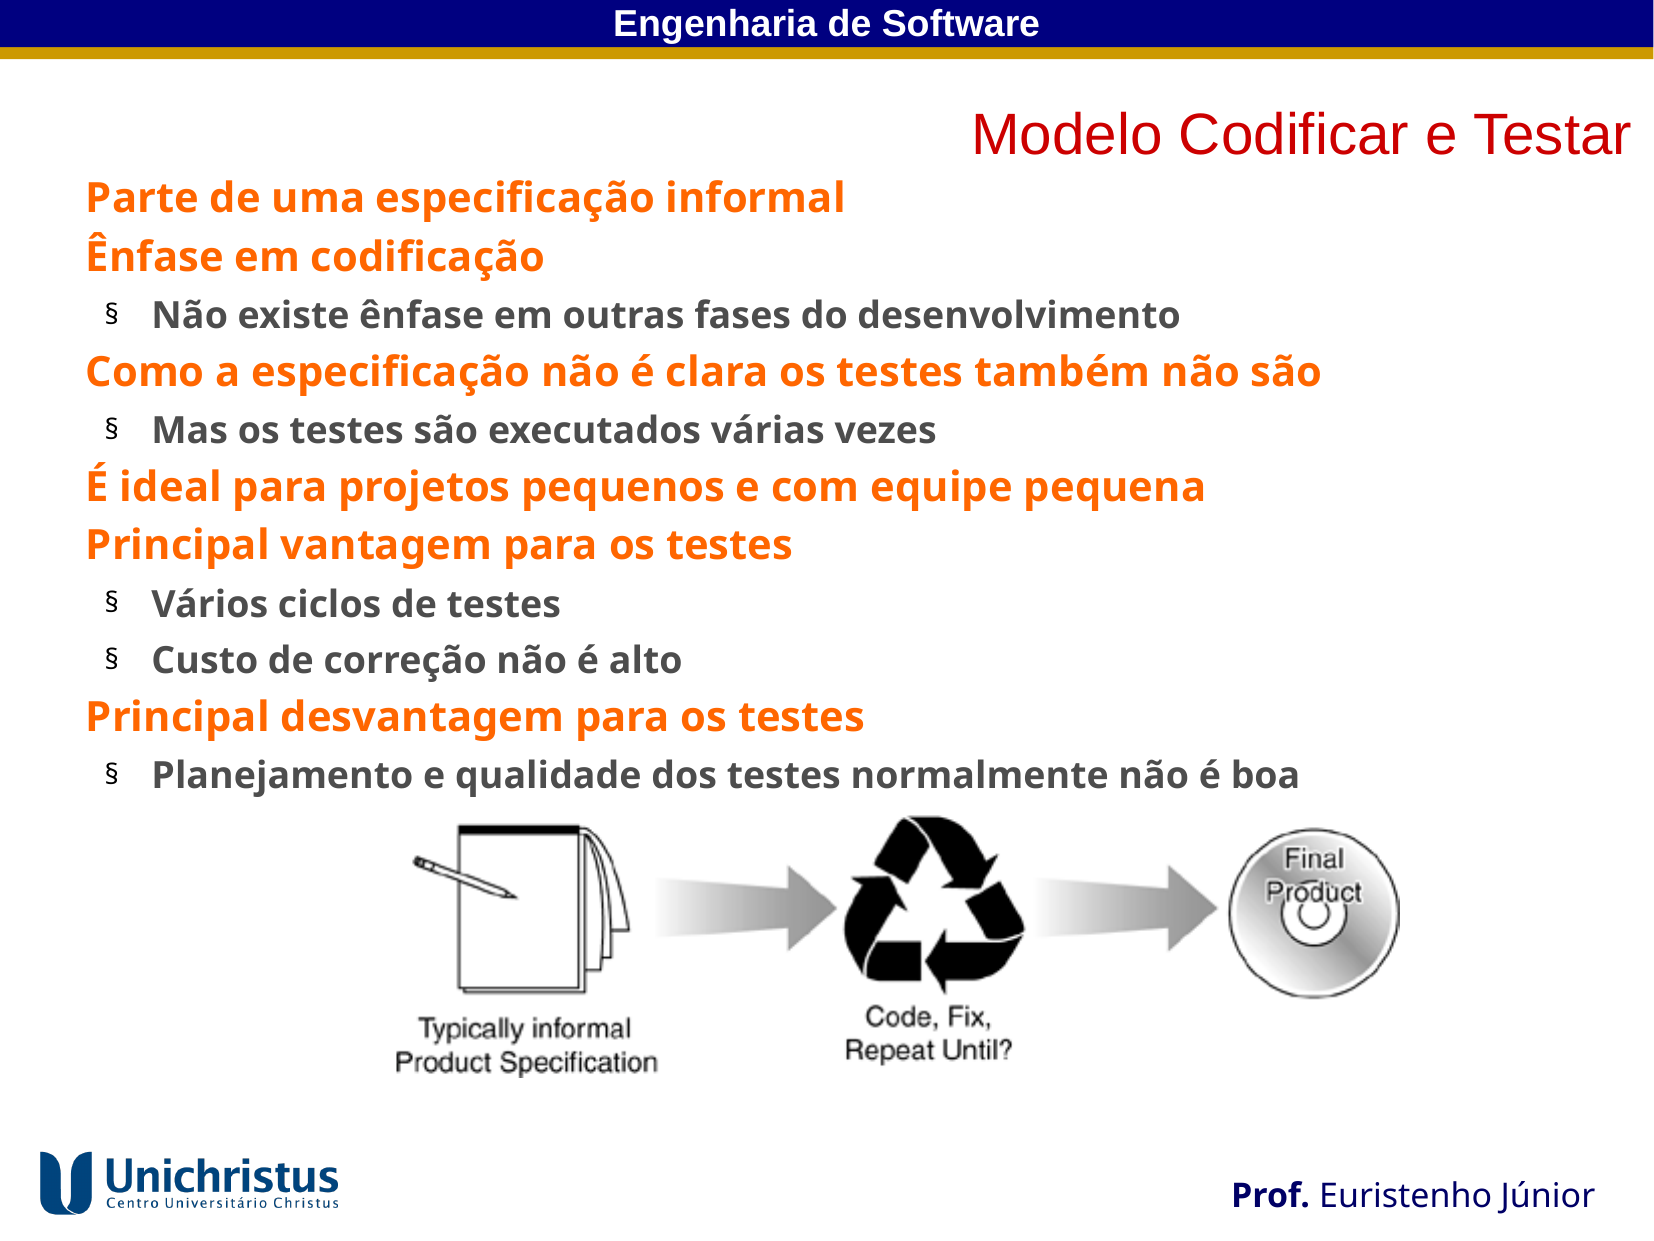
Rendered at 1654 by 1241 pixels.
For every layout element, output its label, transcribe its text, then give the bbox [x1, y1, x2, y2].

text_box Prof. Euristenho Júnior [1216, 1163, 1654, 1224]
text_box Engenharia de Software [0, 0, 1654, 48]
picture [35, 1148, 343, 1217]
text_box Modelo Codificar e Testar [956, 94, 1648, 201]
picture [395, 814, 1400, 1078]
text_box [0, 48, 1654, 60]
text_box Parte de uma especificação informal Ênfase em codificação Não existe ênfase em outras fases do desenvolvimento Como a especificação não é clara os testes também não são Mas os testes são executados várias vezes É ideal para projetos pequenos e com equipe pequena Principal vantagem para os testes Vários ciclos de testes Custo de correção não é alto Principal desvantagem para os testes Planejamento e qualidade dos testes normalmente não é boa [14, 163, 1365, 854]
